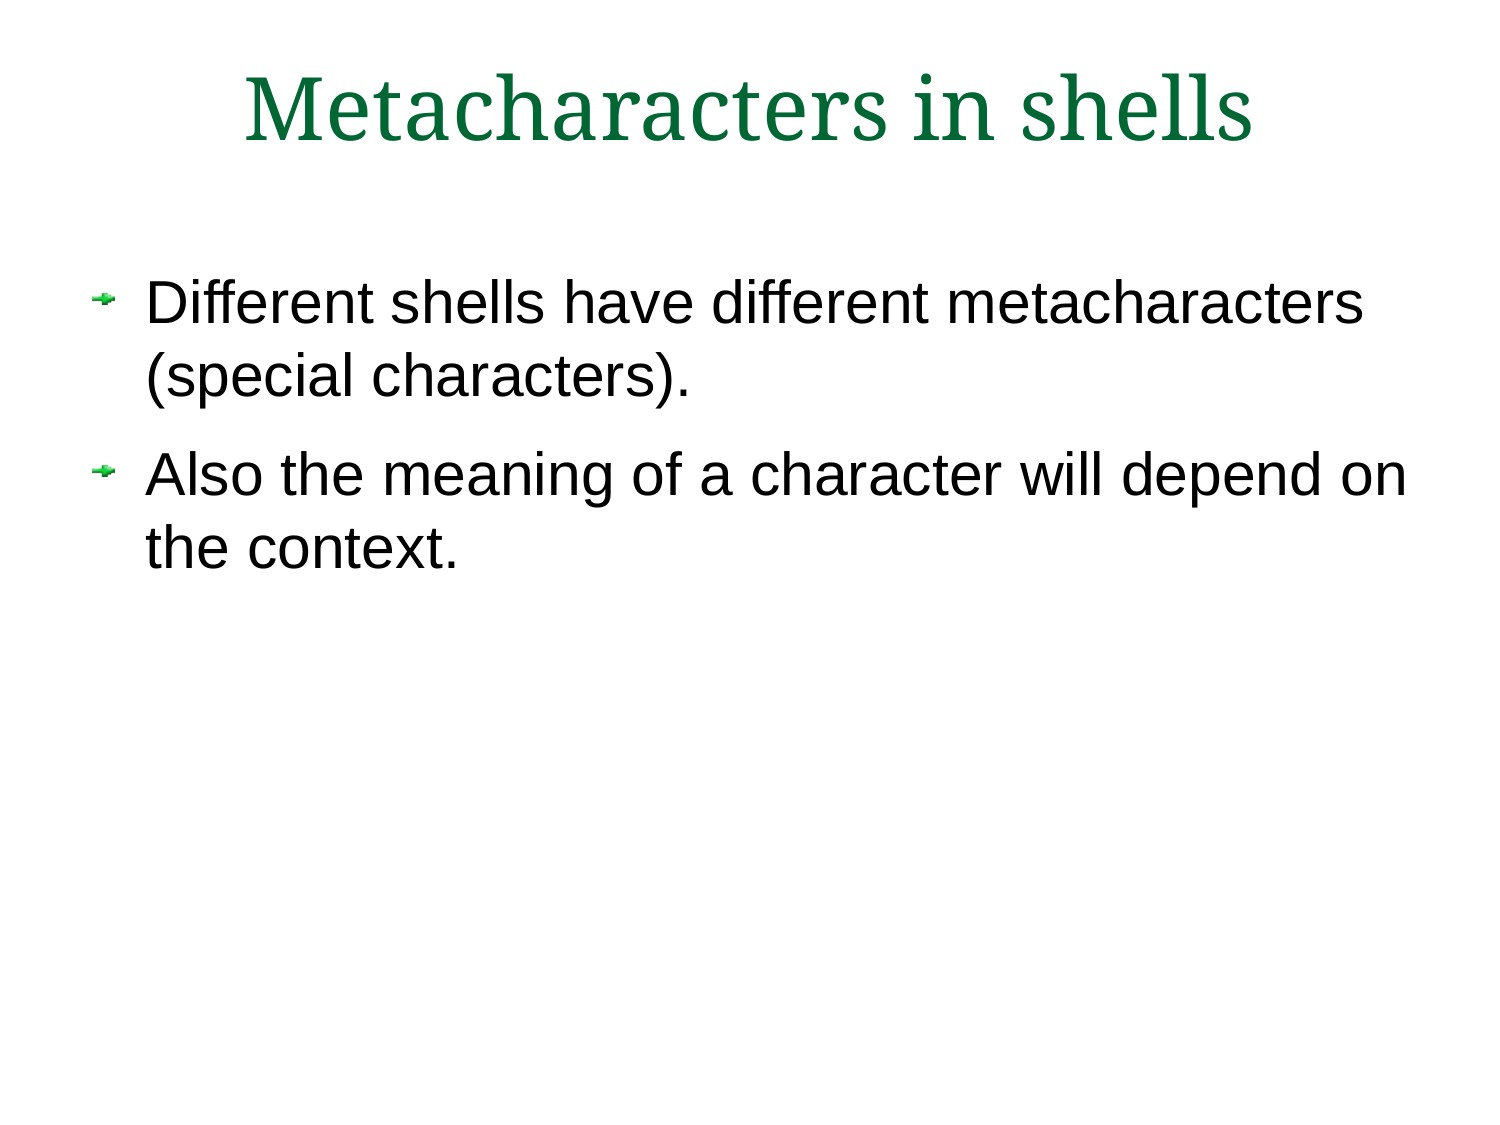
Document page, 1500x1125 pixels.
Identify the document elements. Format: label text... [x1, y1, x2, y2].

list Different shells have different metacharacters (special characters). Also the meaning of a character will depend on the context. [75, 262, 1425, 1006]
title Metacharacters in shells [75, 45, 1425, 233]
